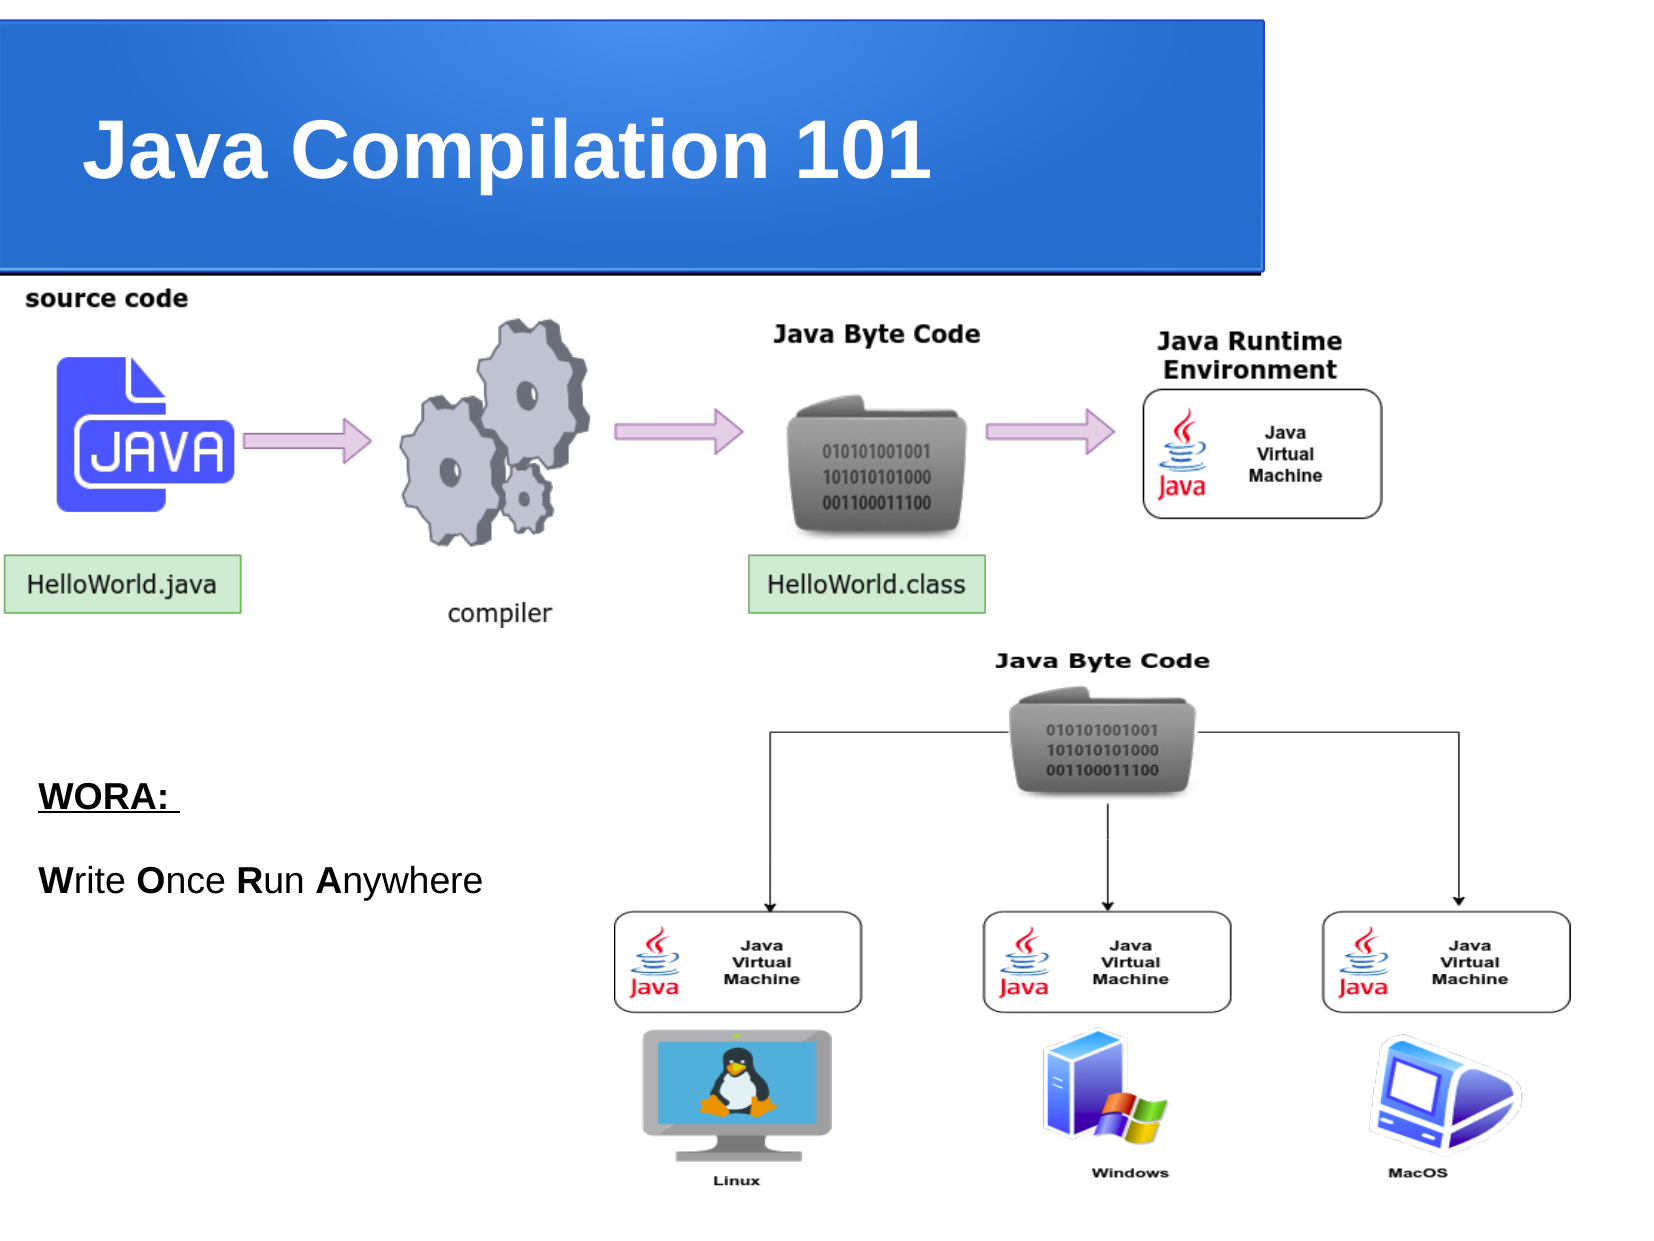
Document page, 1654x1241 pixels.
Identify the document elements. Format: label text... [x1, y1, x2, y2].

title Java Compilation 101 [82, 47, 1235, 252]
picture [614, 649, 1571, 1192]
picture [0, 283, 1383, 628]
text_box WORA: Write Once Run Anywhere [23, 767, 499, 909]
